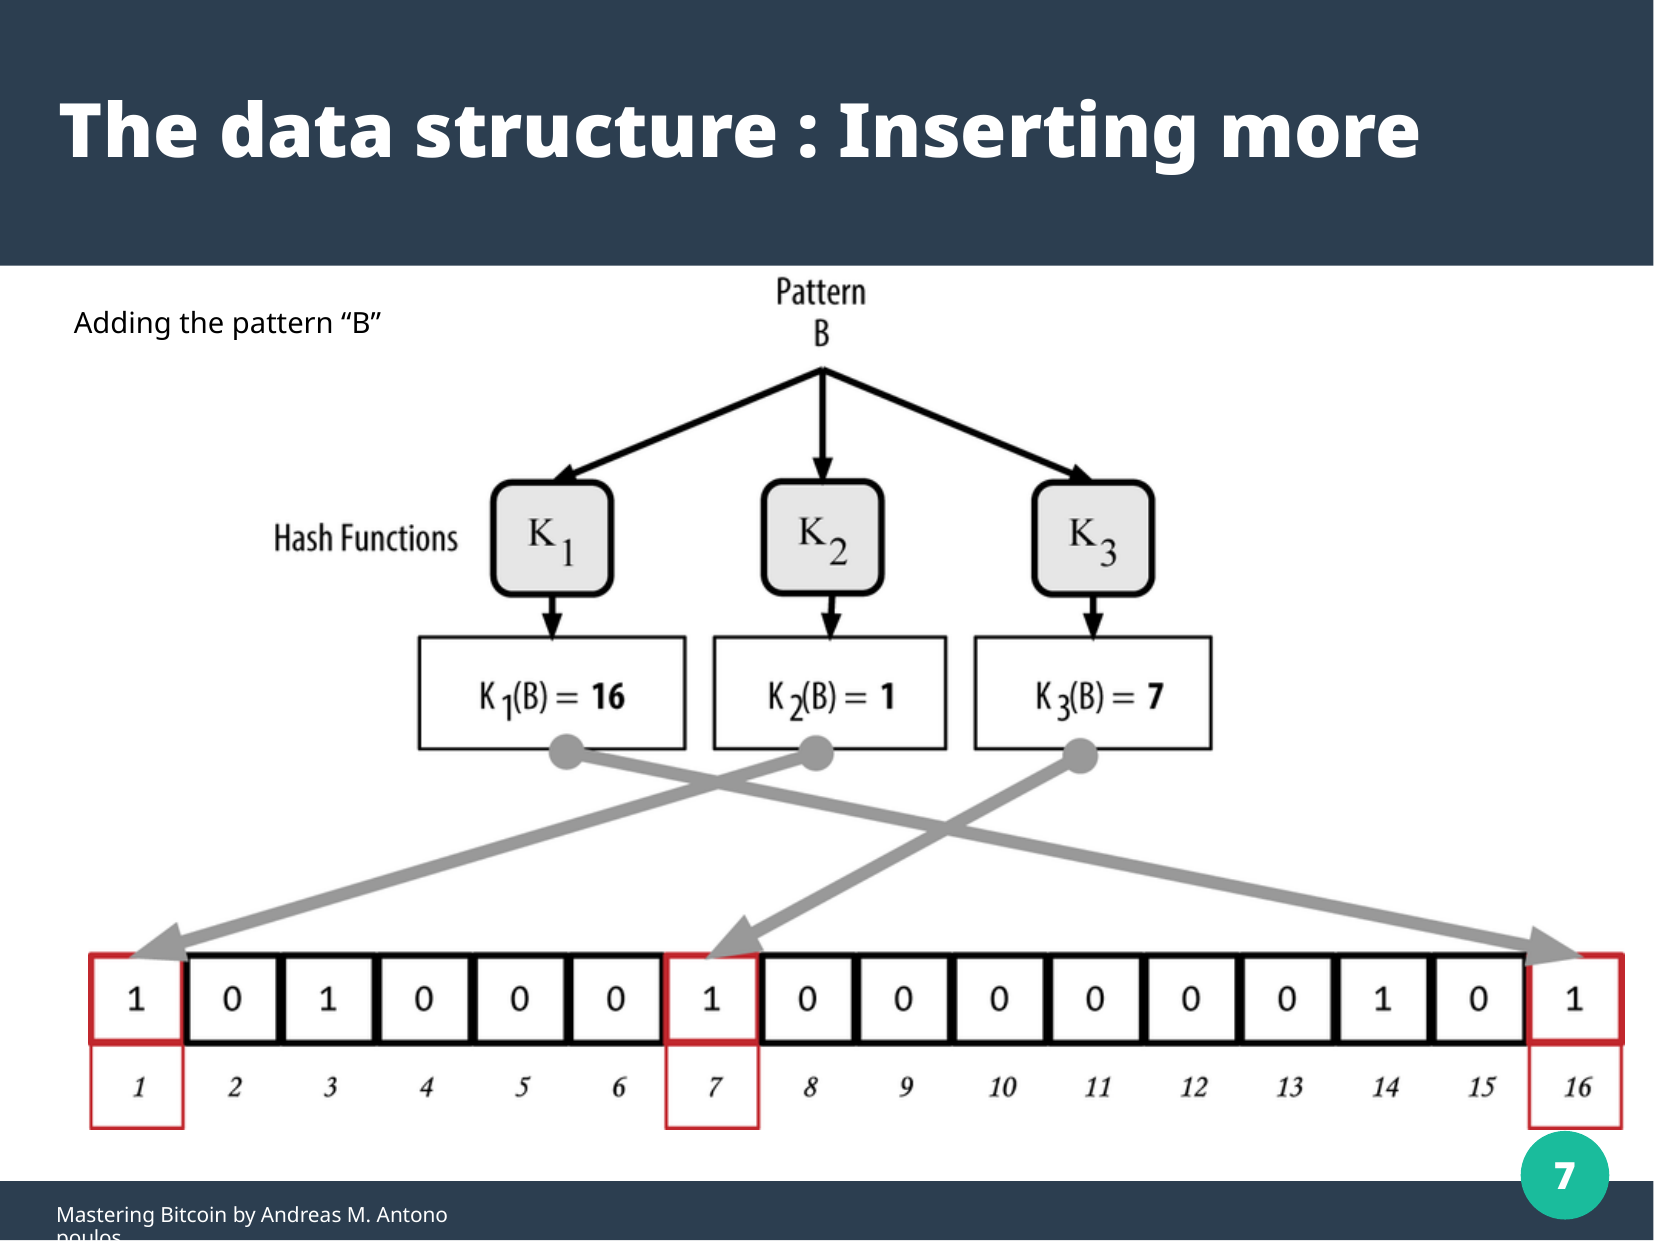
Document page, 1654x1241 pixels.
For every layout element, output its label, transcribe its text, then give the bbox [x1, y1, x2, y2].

picture [88, 271, 1625, 1130]
title The data structure : Inserting more [59, 49, 1595, 207]
text_box Adding the pattern “B” [59, 295, 650, 384]
text_box Mastering Bitcoin by Andreas M. Antonopoulos [41, 1193, 471, 1235]
